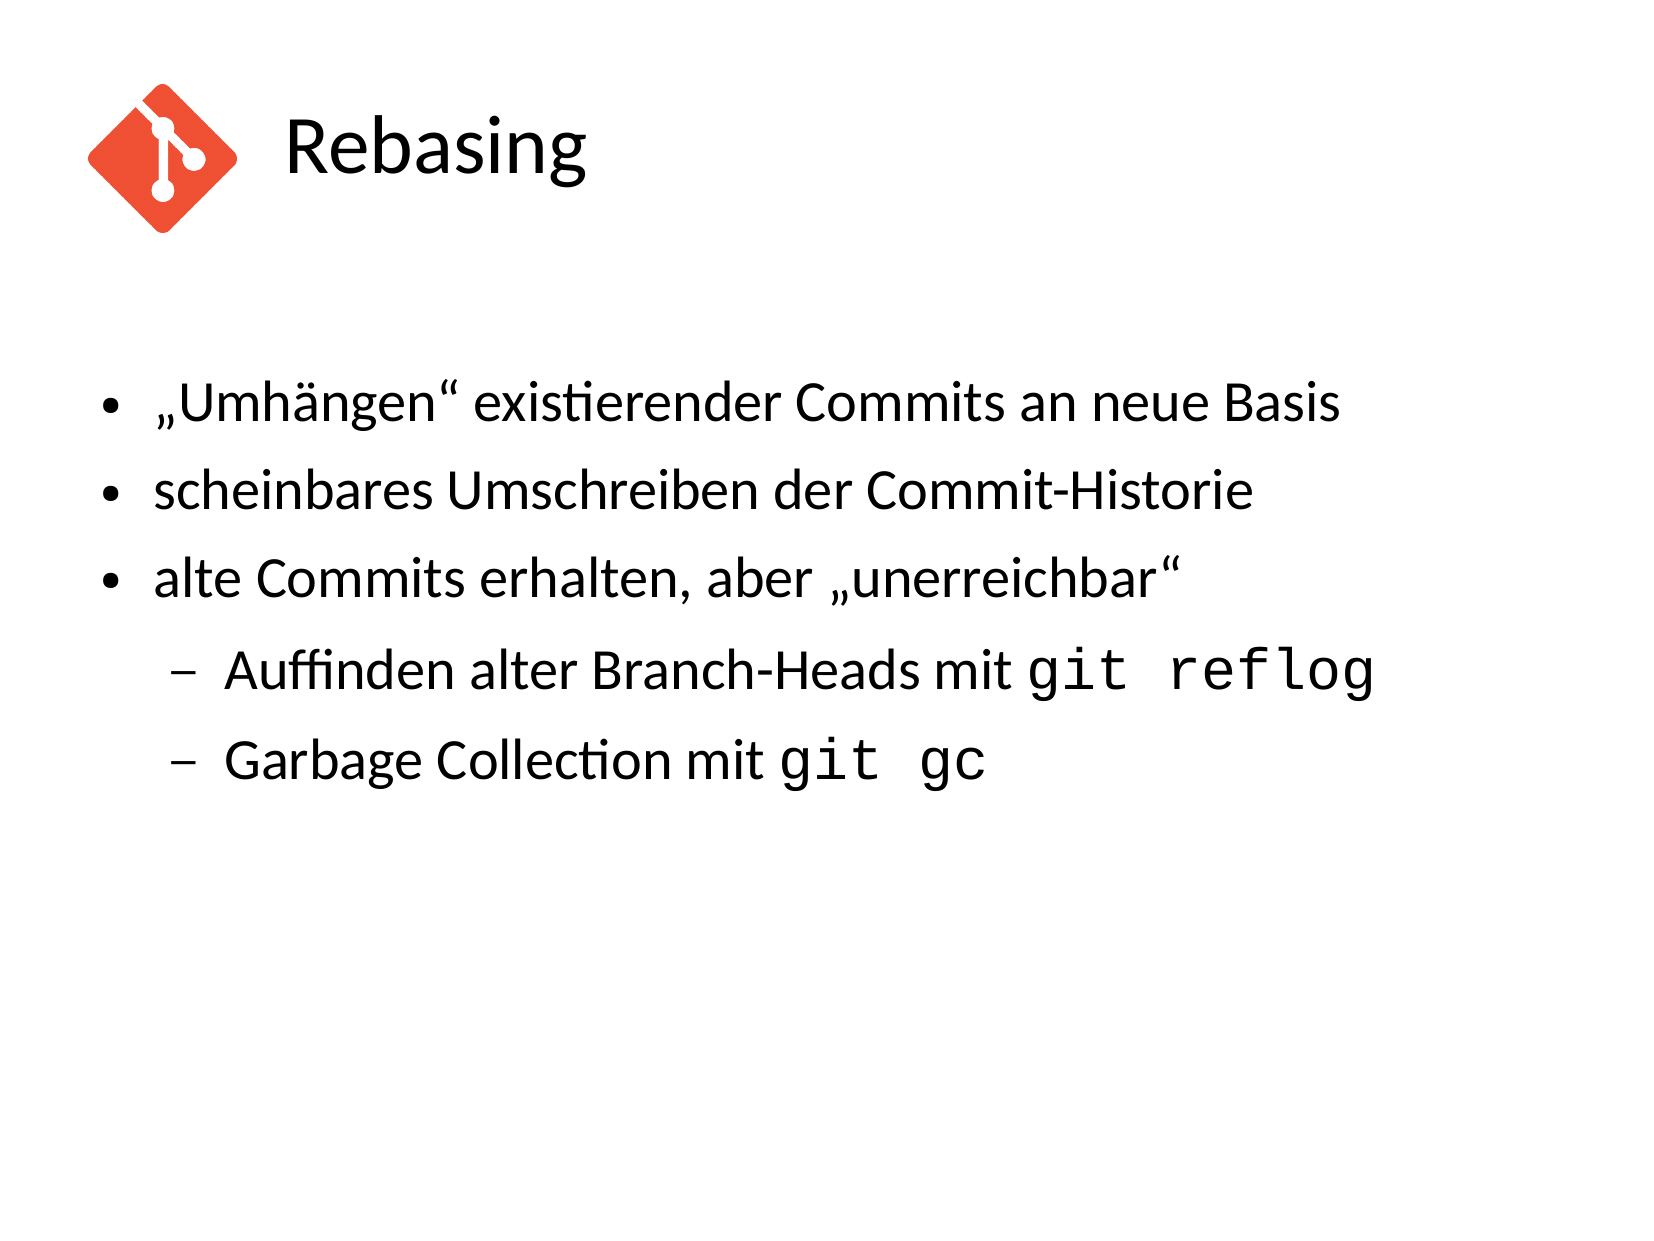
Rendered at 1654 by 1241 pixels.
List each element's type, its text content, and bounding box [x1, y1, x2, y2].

picture [88, 84, 237, 233]
list „Umhängen“ existierender Commits an neue Basis scheinbares Umschreiben der Commit-Historie alte Commits erhalten, aber „unerreichbar“ Auffinden alter Branch-Heads mit git reflog Garbage Collection mit git gc [82, 290, 1571, 1152]
title Rebasing [265, 49, 1571, 257]
